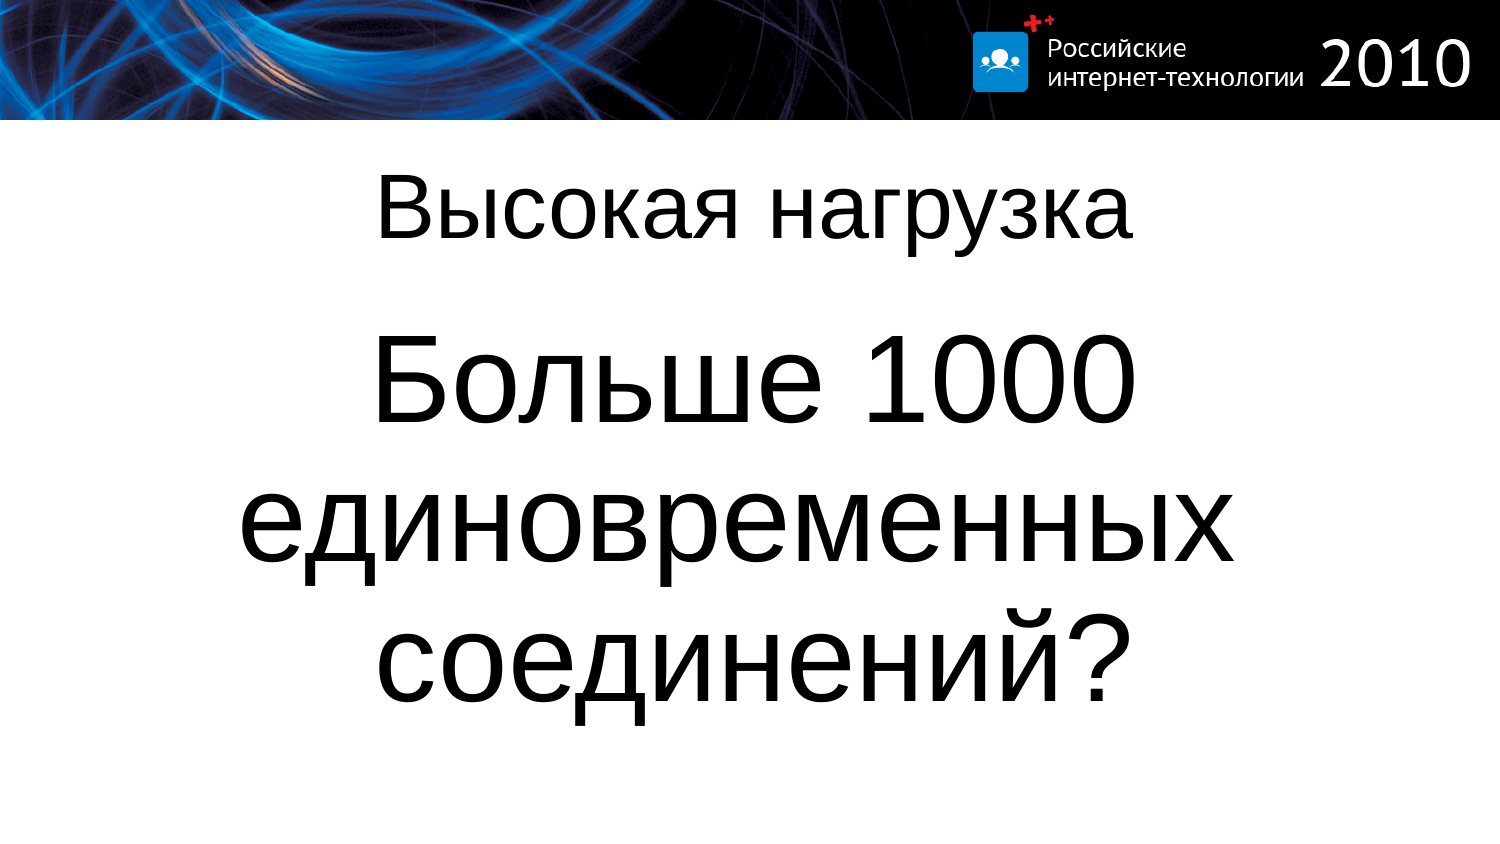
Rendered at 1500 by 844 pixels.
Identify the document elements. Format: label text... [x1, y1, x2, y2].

picture [0, 0, 1500, 120]
title Высокая нагрузка [79, 149, 1430, 264]
subtitle Больше 1000 единовременных соединений? [79, 272, 1430, 765]
